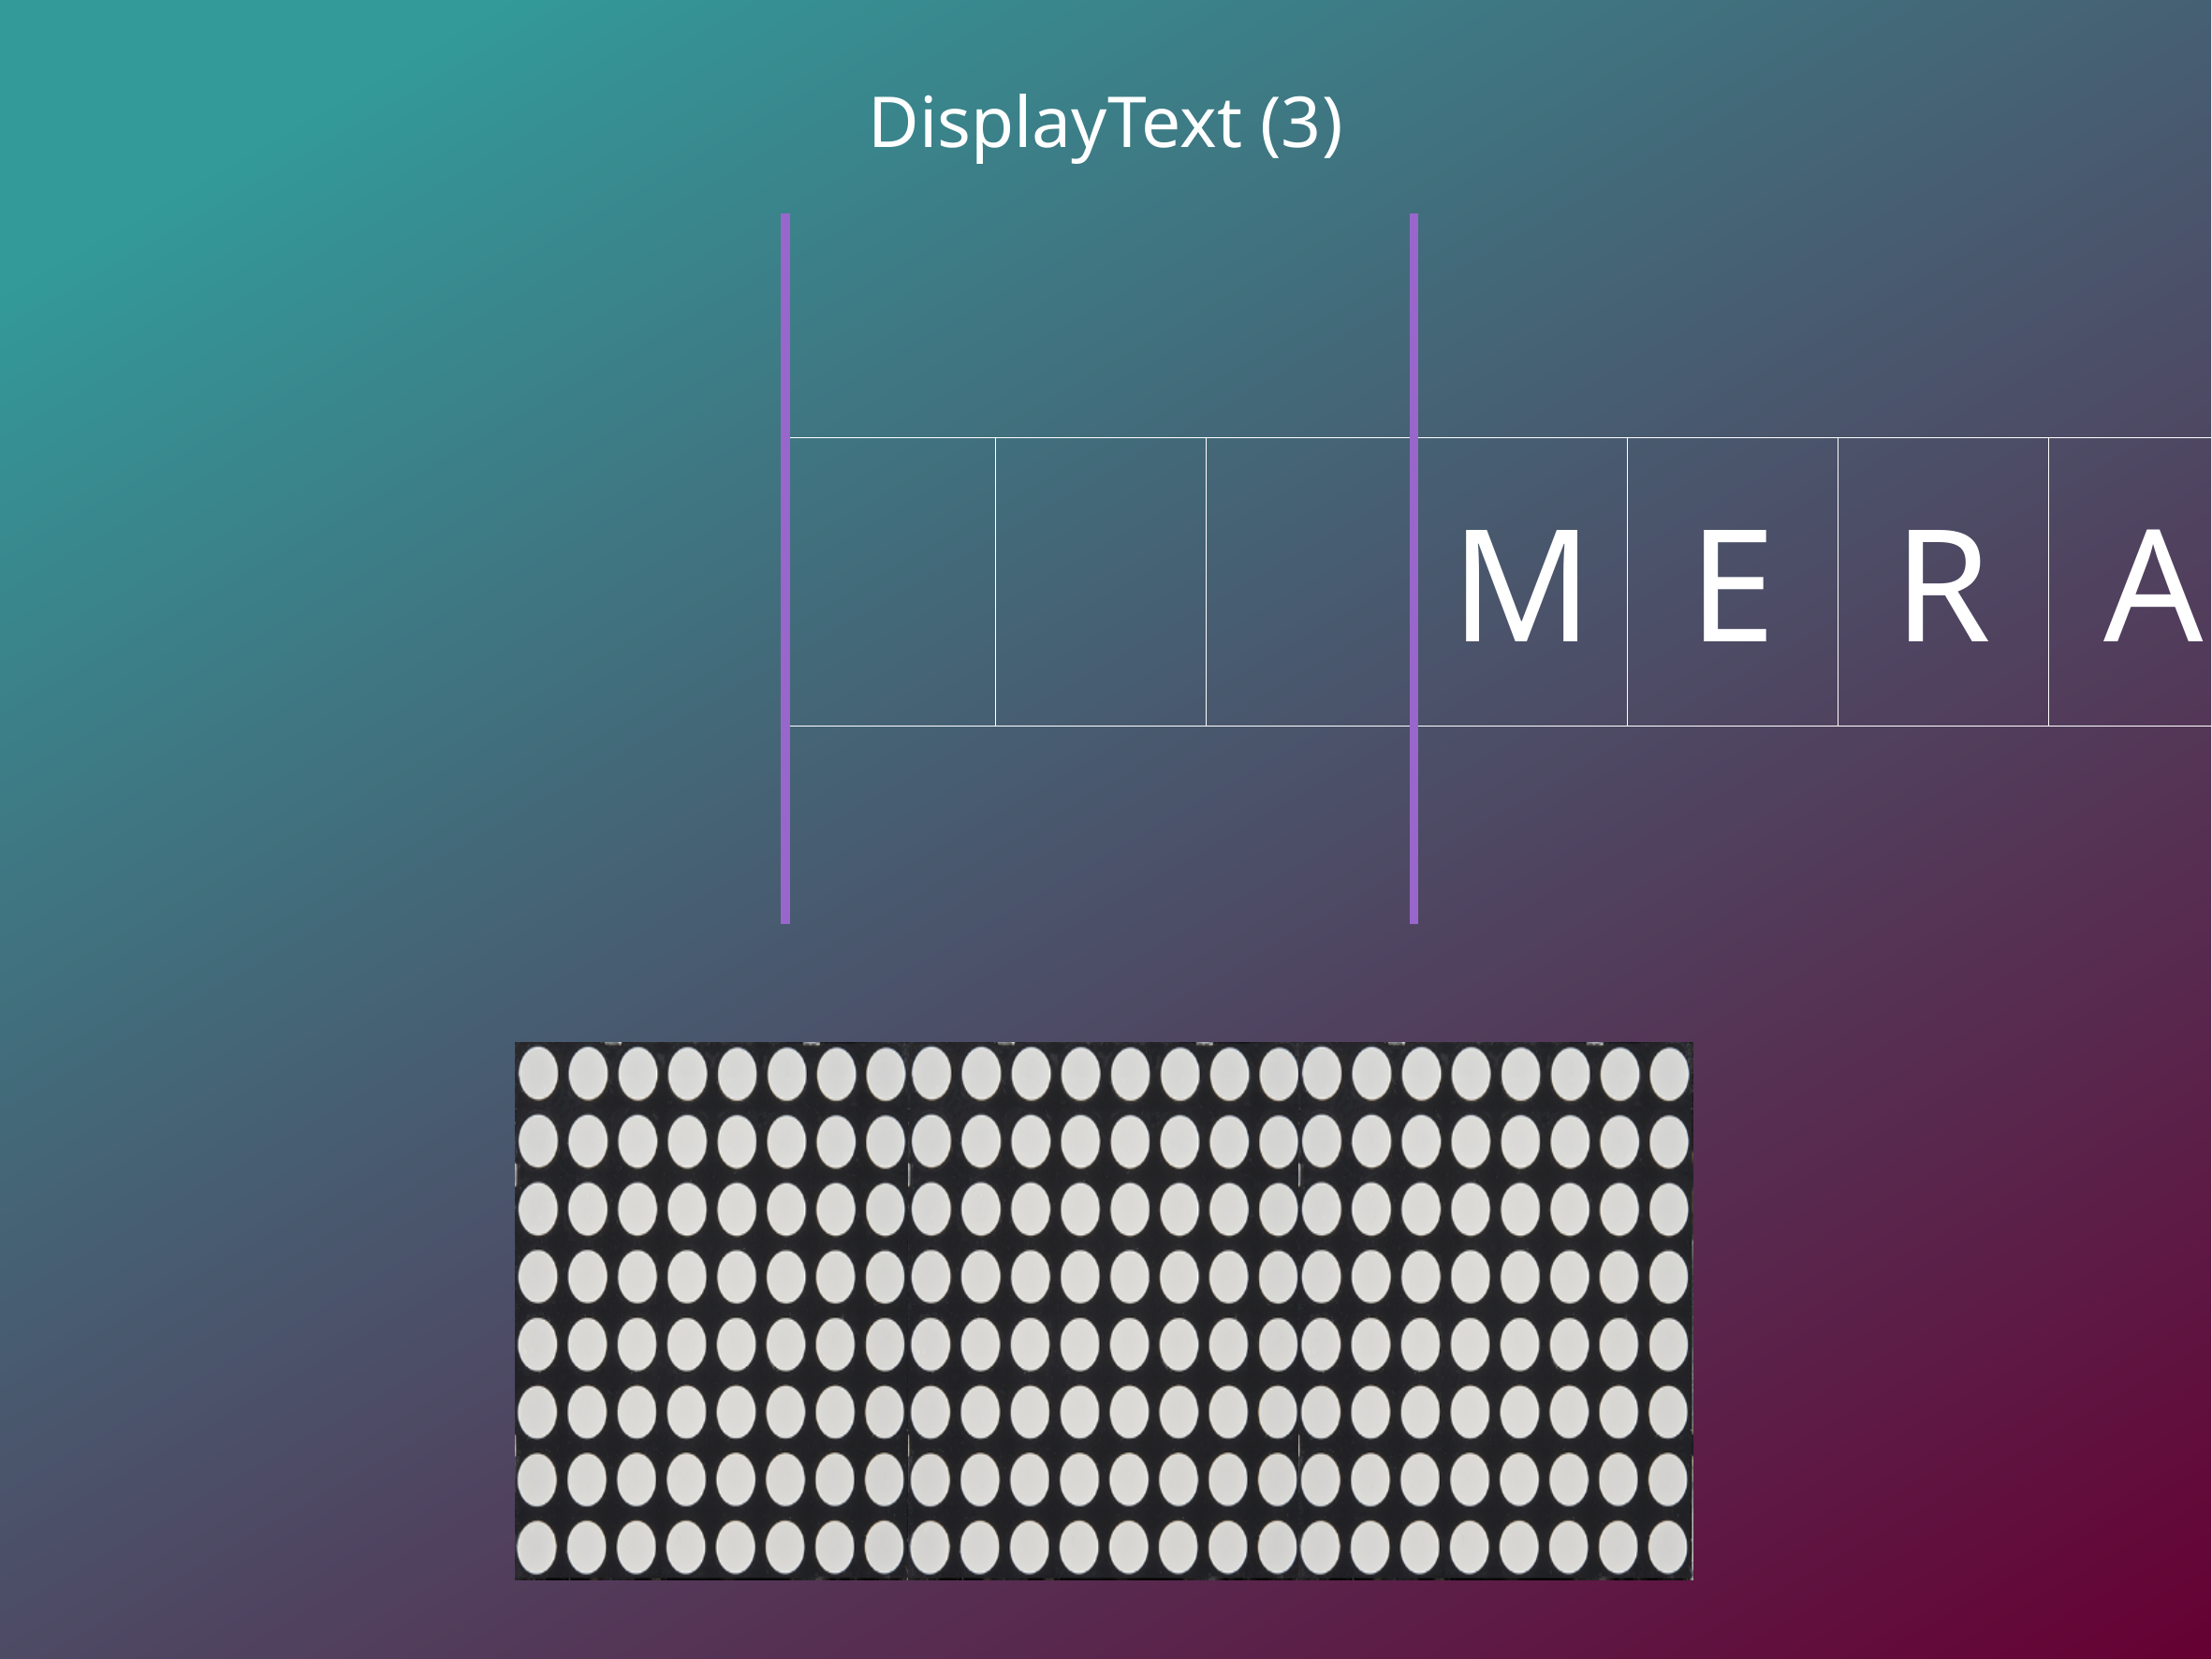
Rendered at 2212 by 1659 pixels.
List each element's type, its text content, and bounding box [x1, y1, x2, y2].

table_header [1207, 438, 1410, 726]
picture [515, 1042, 1693, 1580]
table_header R [1838, 438, 2048, 726]
table_header E [1628, 438, 1838, 726]
text_box DisplayText (3) [843, 66, 1368, 222]
table_header M [1418, 438, 1627, 726]
table_header [996, 438, 1206, 726]
table_header [790, 438, 995, 726]
table_header A [2049, 438, 2212, 726]
